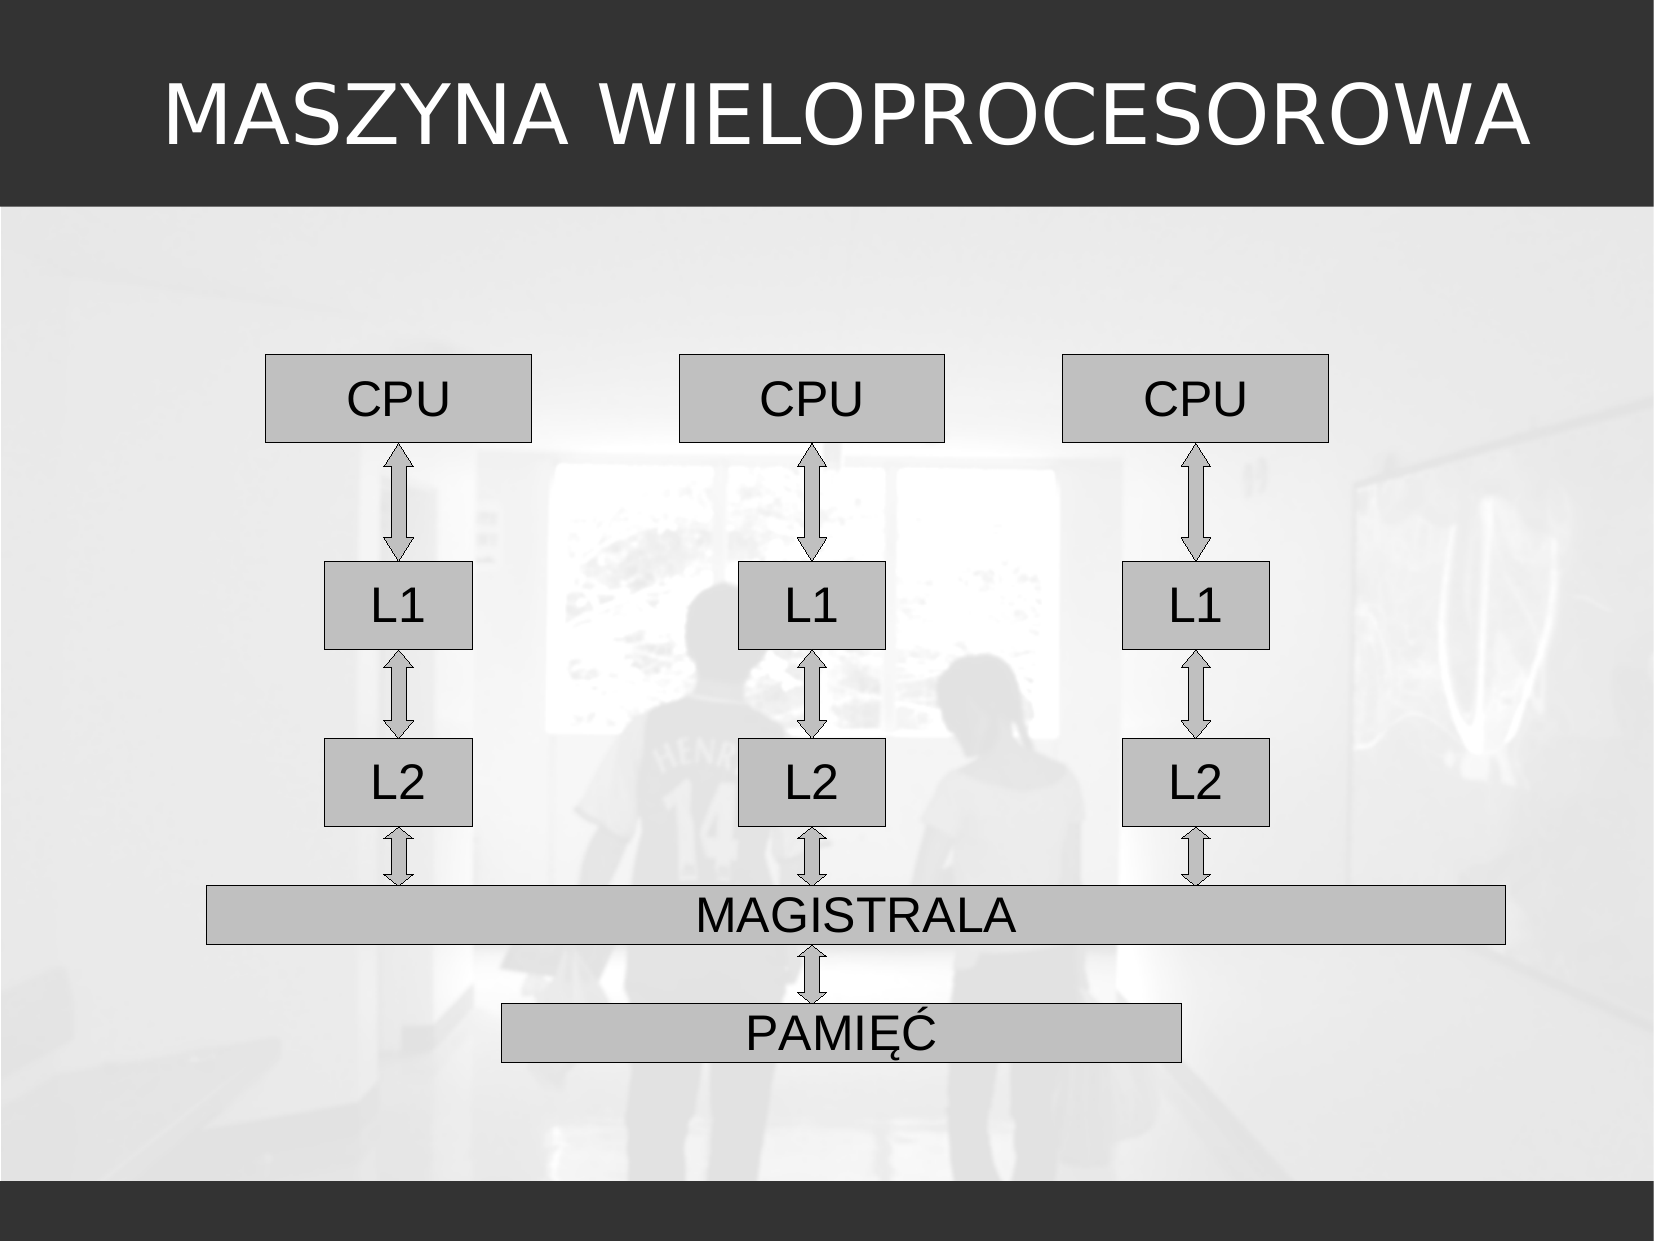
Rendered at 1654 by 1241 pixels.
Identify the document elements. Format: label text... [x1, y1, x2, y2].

text_box [383, 442, 414, 562]
text_box [797, 649, 827, 739]
text_box [797, 442, 827, 562]
text_box [1181, 826, 1211, 886]
text_box MAGISTRALA [206, 885, 1506, 945]
text_box L2 [324, 738, 473, 827]
text_box [797, 826, 827, 886]
text_box L1 [738, 561, 886, 650]
text_box [383, 826, 414, 886]
text_box [797, 944, 827, 1004]
text_box CPU [265, 354, 532, 443]
text_box [1181, 442, 1211, 562]
text_box L1 [324, 561, 473, 650]
text_box L1 [1122, 561, 1270, 650]
title MASZYNA WIELOPROCESOROWA [141, 55, 1554, 177]
text_box PAMIĘĆ [501, 1003, 1182, 1063]
text_box L2 [738, 738, 886, 827]
text_box [383, 649, 414, 739]
text_box CPU [679, 354, 945, 443]
text_box L2 [1122, 738, 1270, 827]
text_box CPU [1062, 354, 1329, 443]
text_box [1181, 649, 1211, 739]
